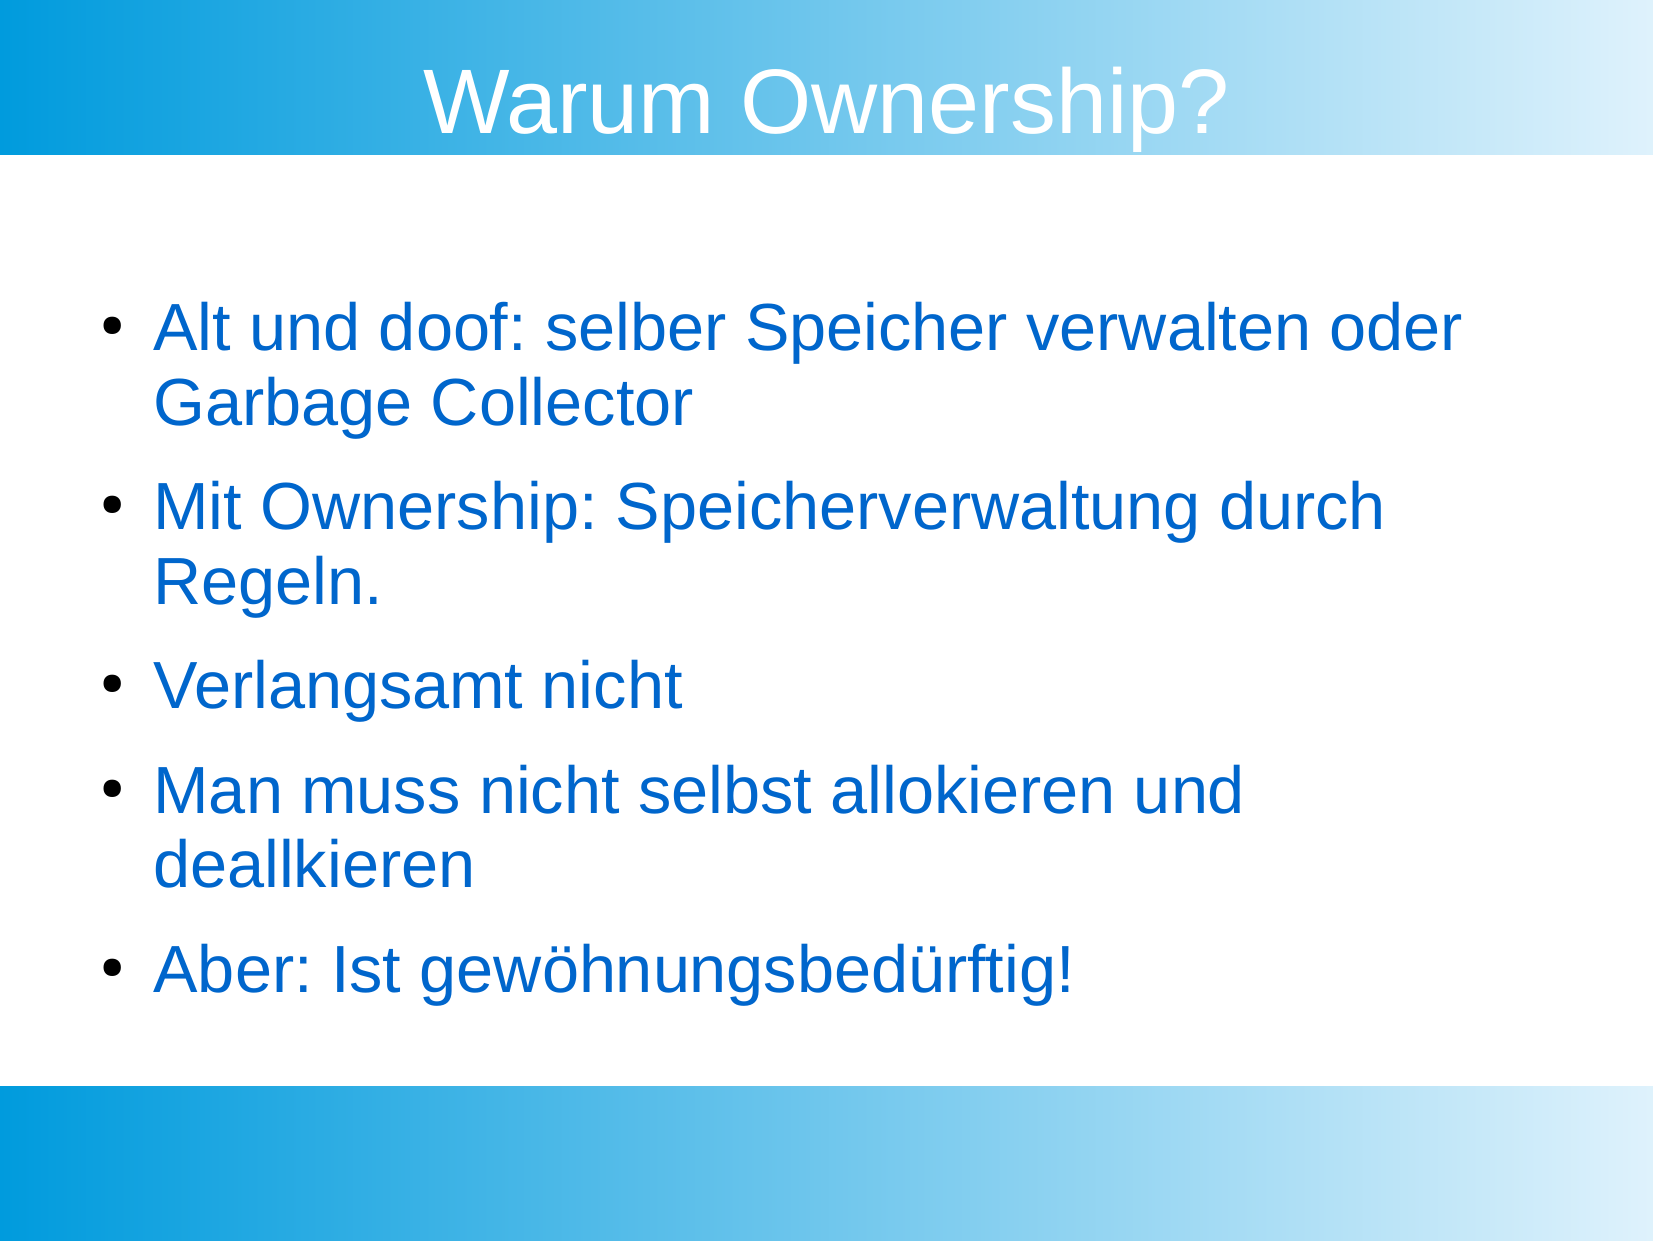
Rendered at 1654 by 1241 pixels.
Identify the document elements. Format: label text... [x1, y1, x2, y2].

list Alt und doof: selber Speicher verwalten oder Garbage Collector Mit Ownership: Speicherverwaltung durch Regeln. Verlangsamt nicht Man muss nicht selbst allokieren und deallkieren Aber: Ist gewöhnungsbedürftig! [82, 290, 1571, 1010]
title Warum Ownership? [82, 49, 1571, 155]
